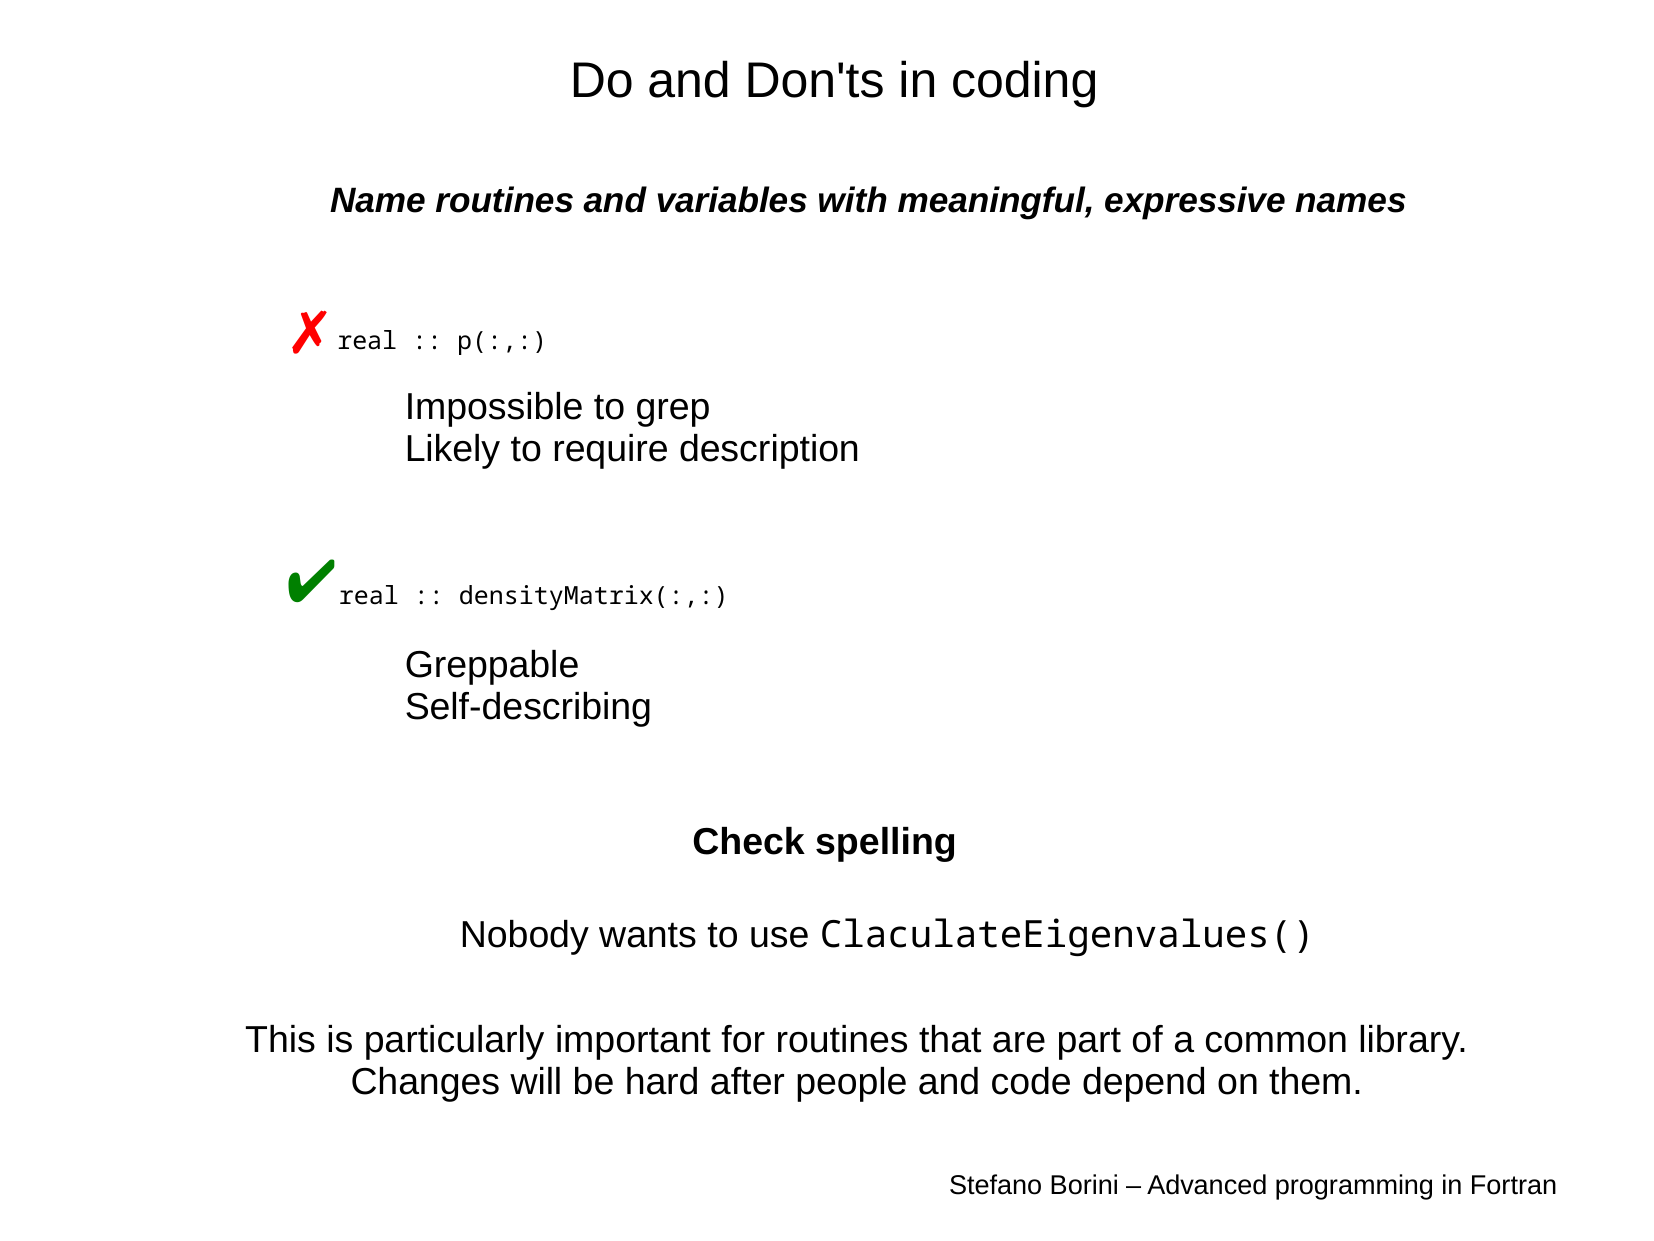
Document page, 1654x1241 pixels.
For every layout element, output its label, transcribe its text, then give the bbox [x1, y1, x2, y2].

text_box Greppable Self-describing [390, 636, 668, 736]
text_box [278, 303, 355, 361]
text_box Impossible to grep Likely to require description [390, 378, 877, 477]
text_box real :: p(:,:) [322, 315, 631, 362]
text_box real :: densityMatrix(:,:) [324, 570, 744, 617]
text_box This is particularly important for routines that are part of a common library. Changes will be hard after people and code depend on them. [230, 1011, 1485, 1111]
text_box Nobody wants to use ClaculateEigenvalues() [445, 900, 1331, 962]
text_box Do and Don'ts in coding [555, 44, 1231, 116]
text_box Check spelling [677, 812, 973, 870]
text_box [272, 555, 348, 613]
list Name routines and variables with meaningful, expressive names [330, 180, 1411, 256]
